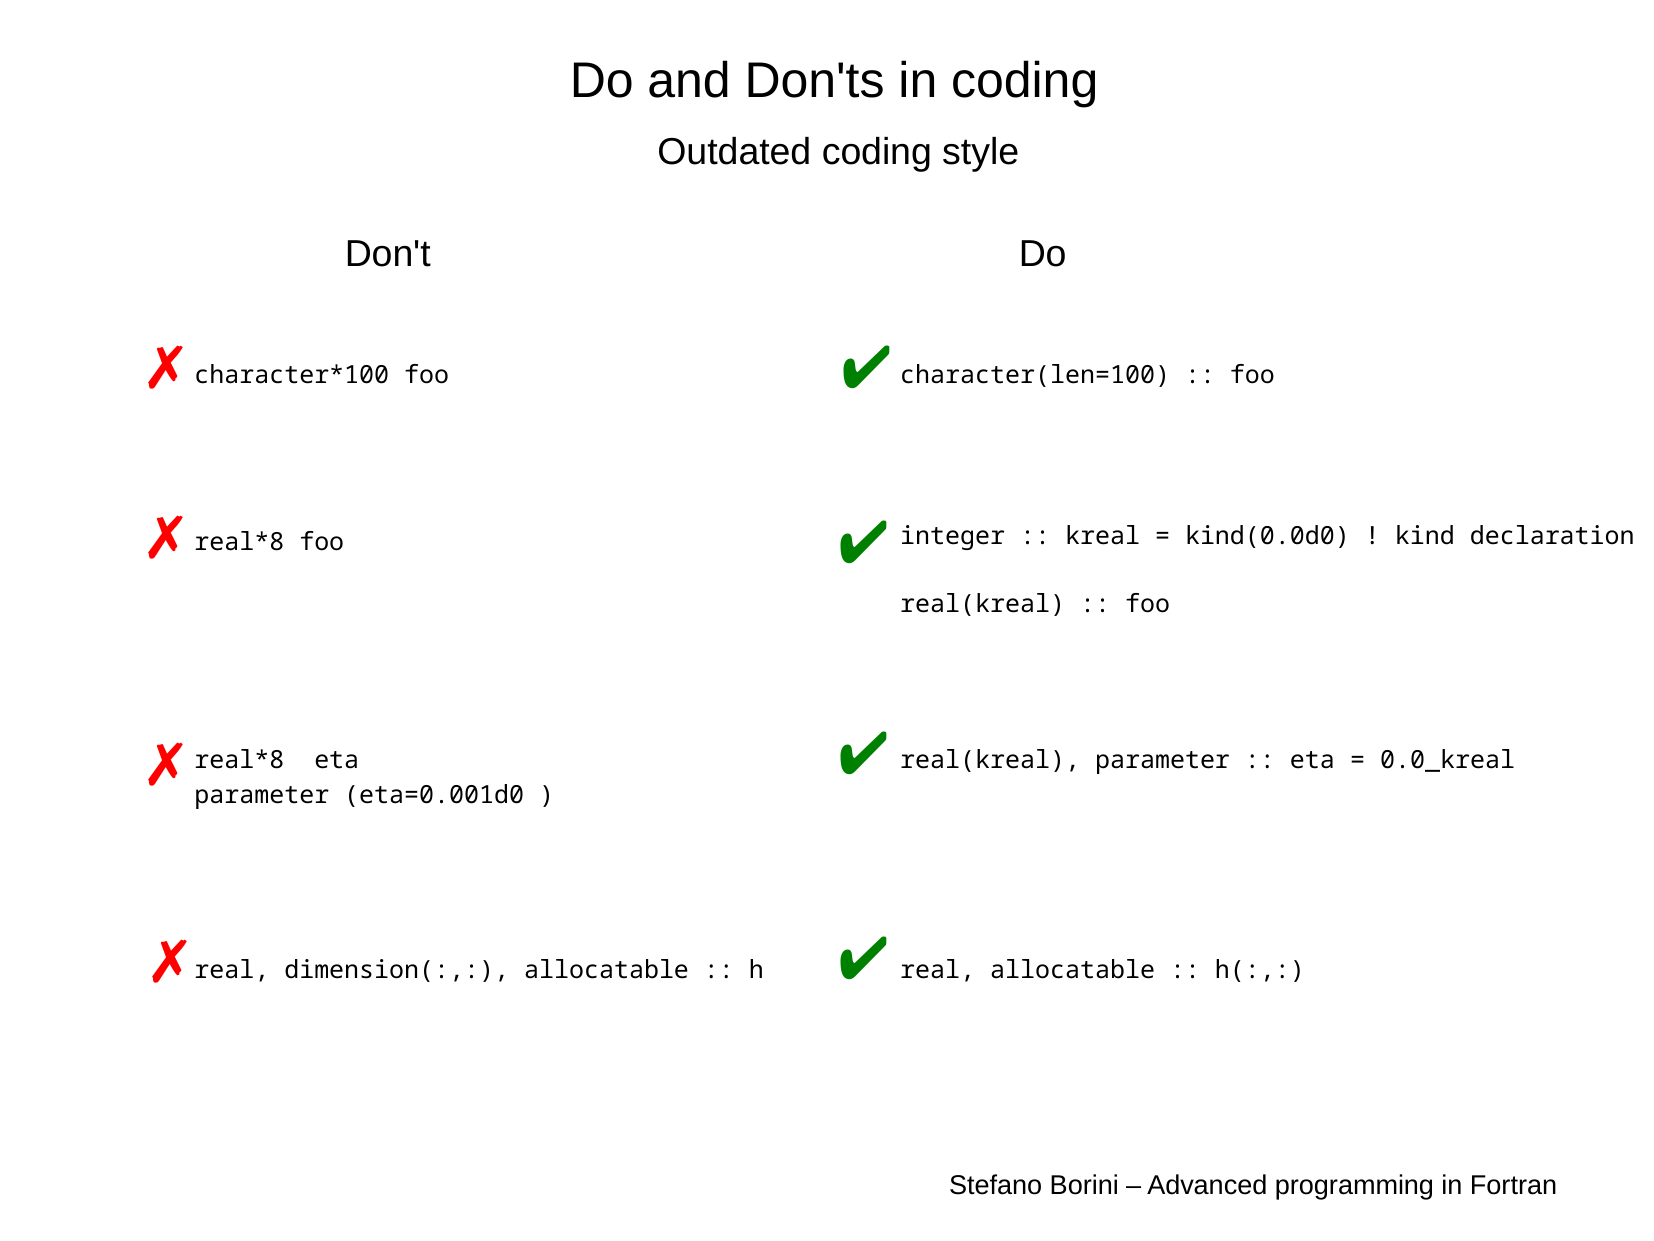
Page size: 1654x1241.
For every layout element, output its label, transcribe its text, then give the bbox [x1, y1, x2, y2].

text_box real, allocatable :: h(:,:) [885, 943, 1321, 991]
text_box [828, 341, 919, 414]
text_box Outdated coding style [642, 123, 1036, 181]
text_box real, dimension(:,:), allocatable :: h [179, 943, 780, 991]
text_box [825, 932, 916, 989]
text_box real*8 foo [222, 516, 360, 563]
text_box Do and Don'ts in coding [555, 44, 1231, 116]
text_box real(kreal), parameter :: eta = 0.0_kreal [916, 734, 1531, 781]
text_box [825, 516, 916, 588]
text_box [138, 932, 226, 989]
text_box character(len=100) :: foo [919, 349, 1306, 396]
text_box real*8 eta parameter (eta=0.001d0 ) [179, 734, 570, 813]
text_box Don't [330, 225, 446, 282]
text_box [135, 508, 222, 566]
text_box [135, 338, 222, 396]
text_box [825, 726, 916, 799]
text_box [135, 734, 222, 792]
text_box Do [1004, 225, 1082, 282]
text_box character*100 foo [222, 349, 465, 396]
text_box integer :: kreal = kind(0.0d0) ! kind declaration real(kreal) :: foo [885, 510, 1651, 619]
